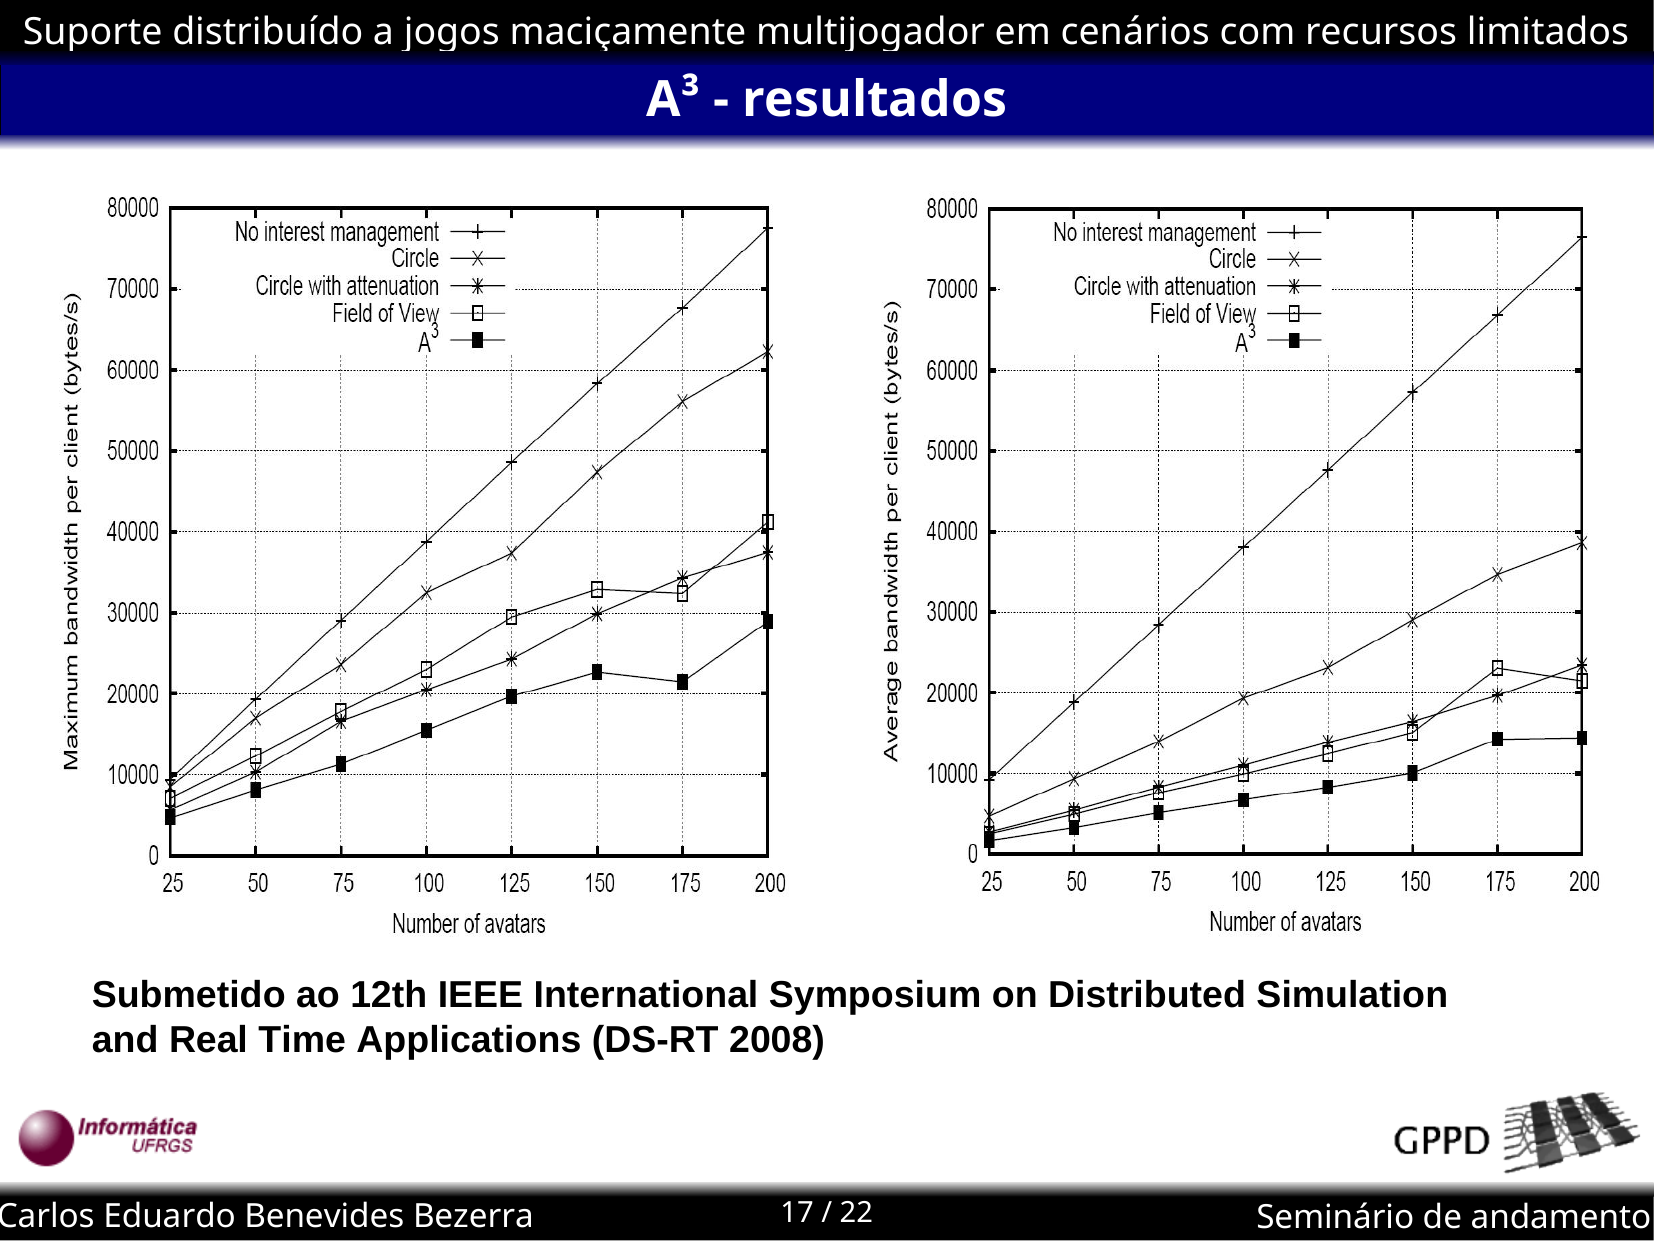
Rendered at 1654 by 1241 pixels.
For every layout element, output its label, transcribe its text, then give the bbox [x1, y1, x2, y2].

picture [59, 188, 791, 944]
title A³ - resultados [0, 62, 1654, 133]
text_box Submetido ao 12th IEEE International Symposium on Distributed Simulation and Real Time Applications (DS-RT 2008) [77, 962, 1578, 1068]
picture [1393, 1091, 1642, 1176]
picture [5, 1096, 213, 1176]
picture [875, 183, 1607, 946]
